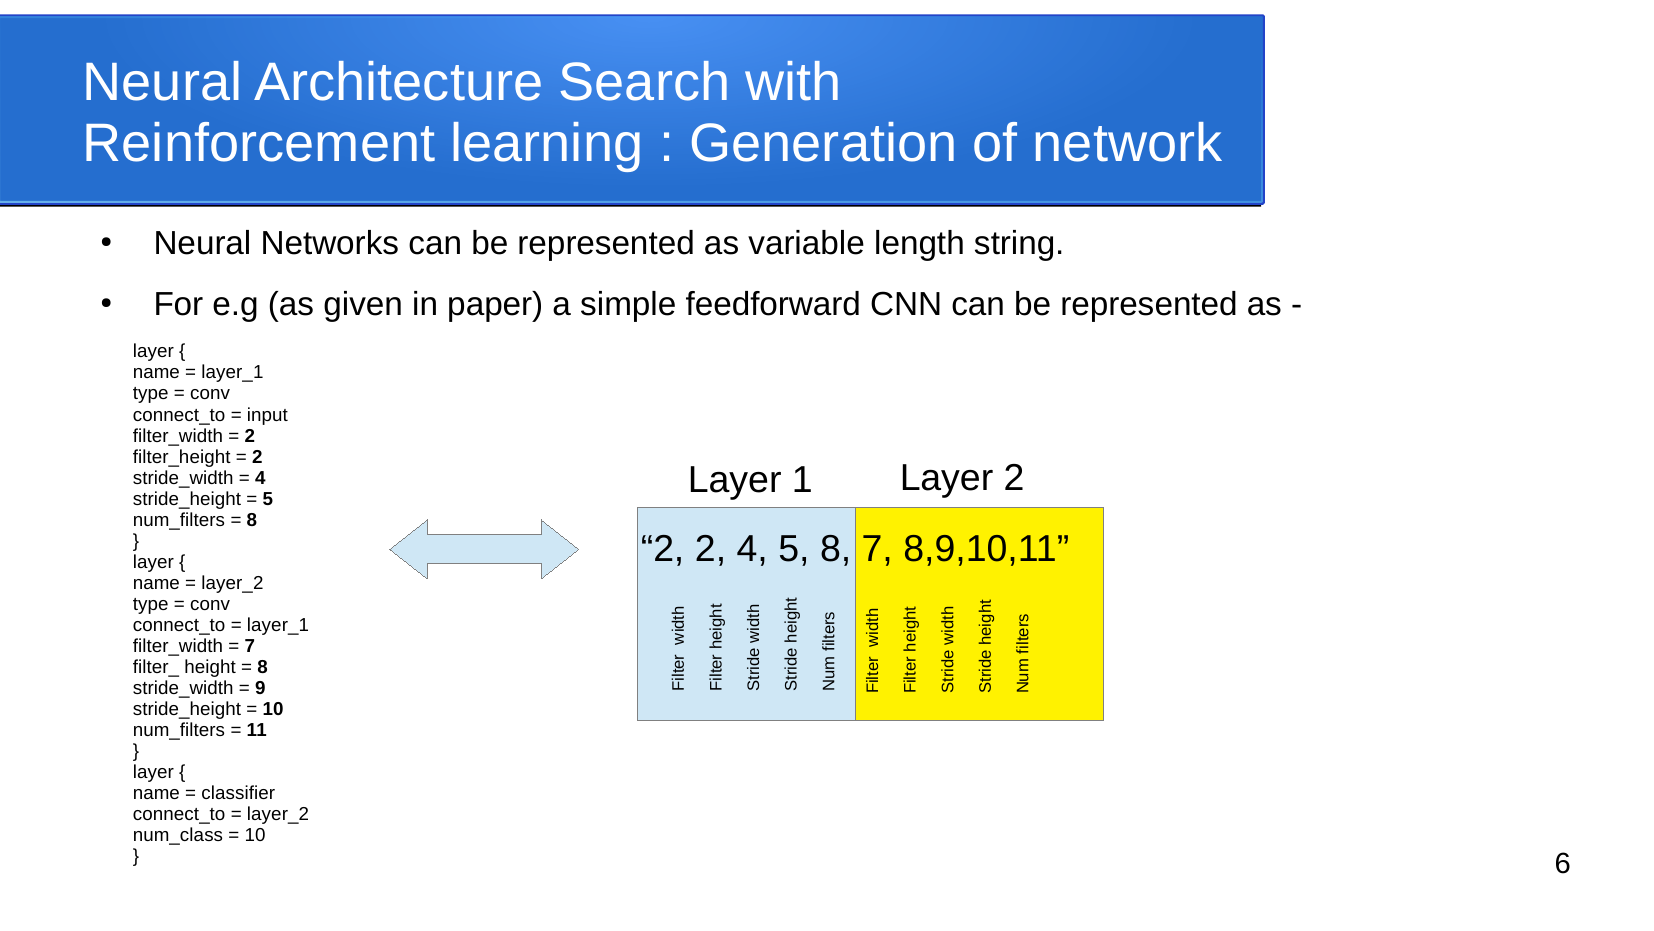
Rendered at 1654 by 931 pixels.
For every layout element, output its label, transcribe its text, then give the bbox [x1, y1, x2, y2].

text_box Layer 2 [885, 448, 1040, 506]
text_box “2, 2, 4, 5, 8, 7, 8,9,10,11” [625, 519, 1123, 577]
text_box Filter width Filter height Stride width Stride height Num filters [855, 578, 1040, 709]
text_box Filter width Filter height Stride width Stride height Num filters [661, 576, 846, 707]
title Neural Architecture Search with Reinforcement learning : Generation of network [82, 21, 1235, 204]
text_box layer { name = layer_1 type = conv connect_to = input filter_width = 2 filter_height = 2 stride_width = 4 stride_height = 5 num_filters = 8 } layer { name = layer_2 type = conv connect_to = layer_1 filter_width = 7 filter_ height = 8 stride_width = 9 stride_height = 10 num_filters = 11 } layer { name = classifier connect_to = layer_2 num_class = 10 } [118, 333, 343, 875]
text_box [389, 519, 579, 579]
text_box Layer 1 [673, 451, 828, 508]
list Neural Networks can be represented as variable length string. For e.g (as given in paper) a simple feedforward CNN can be represented as - [82, 224, 1571, 764]
